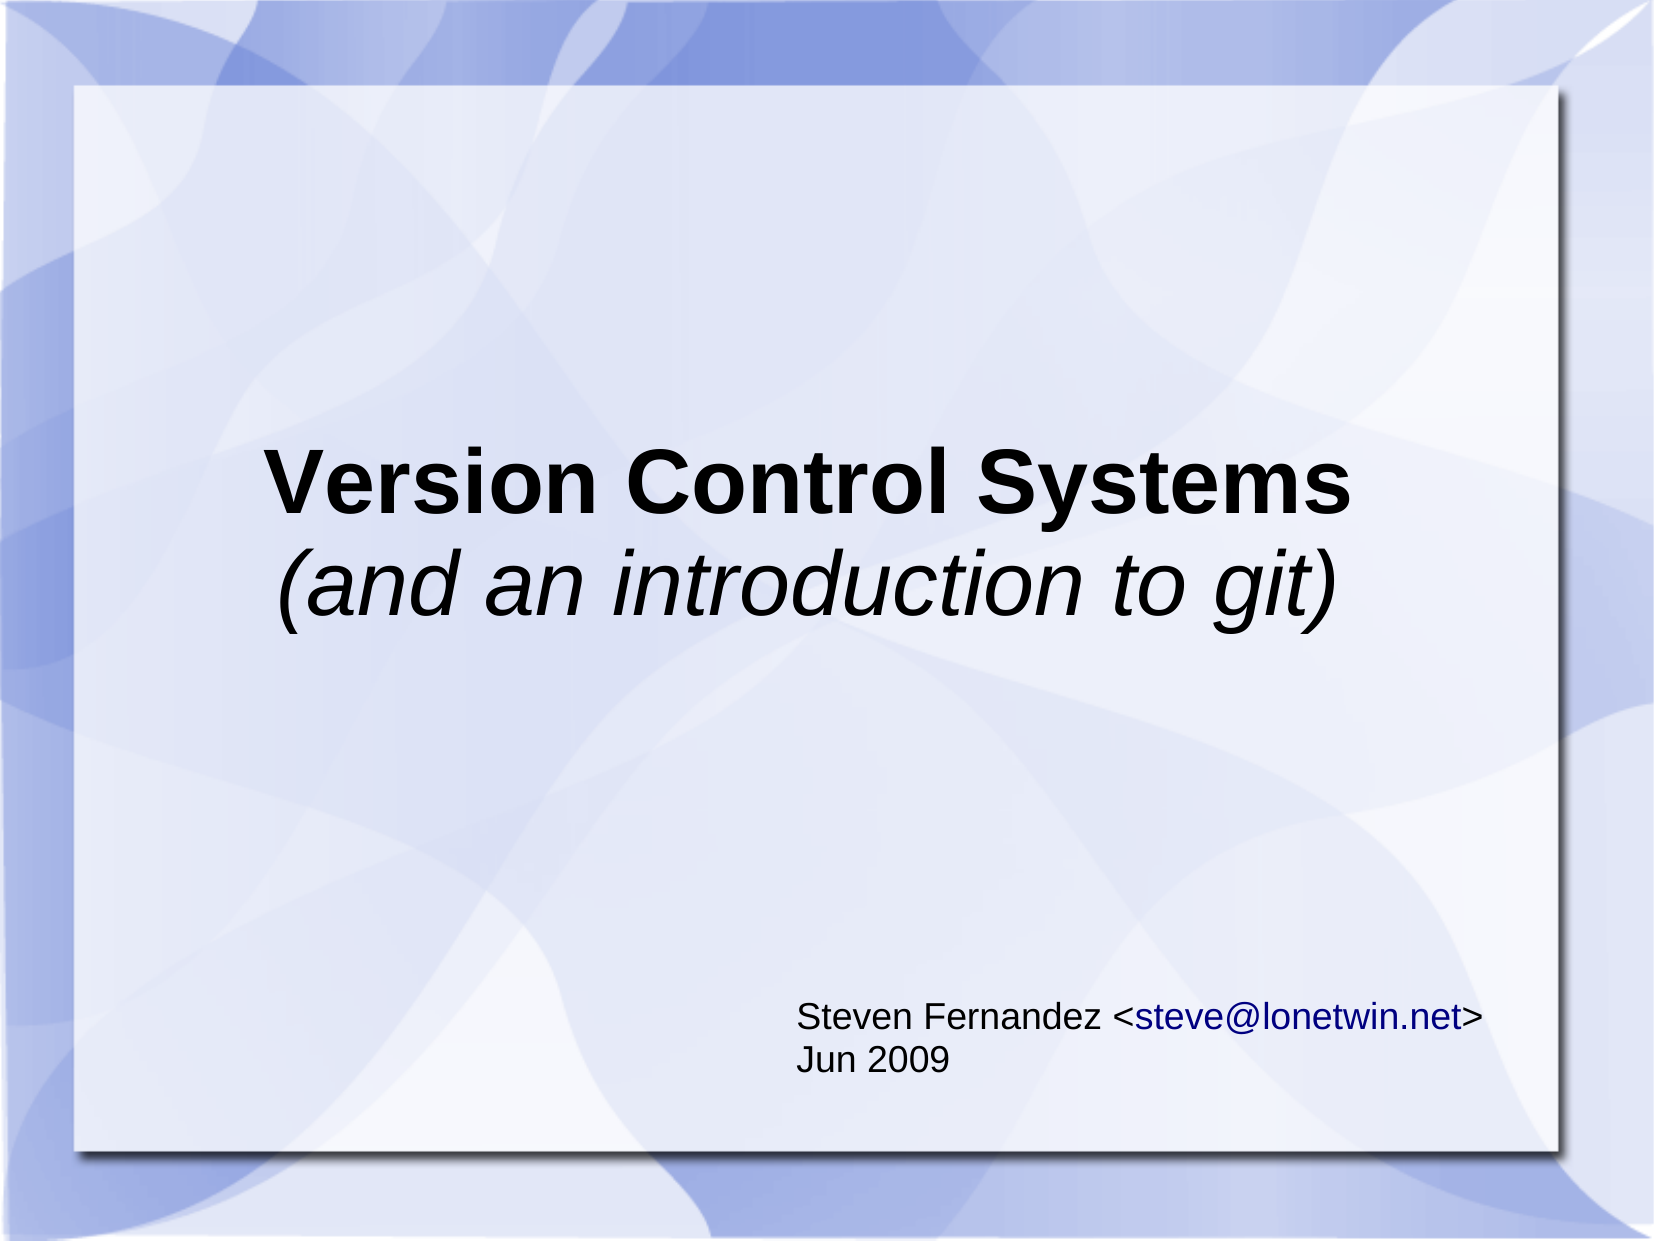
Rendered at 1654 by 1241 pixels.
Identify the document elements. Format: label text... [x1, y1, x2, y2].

text_box Steven Fernandez <steve@lonetwin.net> Jun 2009 [781, 988, 1501, 1088]
title Version Control Systems (and an introduction to git) [82, 90, 1536, 975]
picture [0, 0, 1654, 1241]
